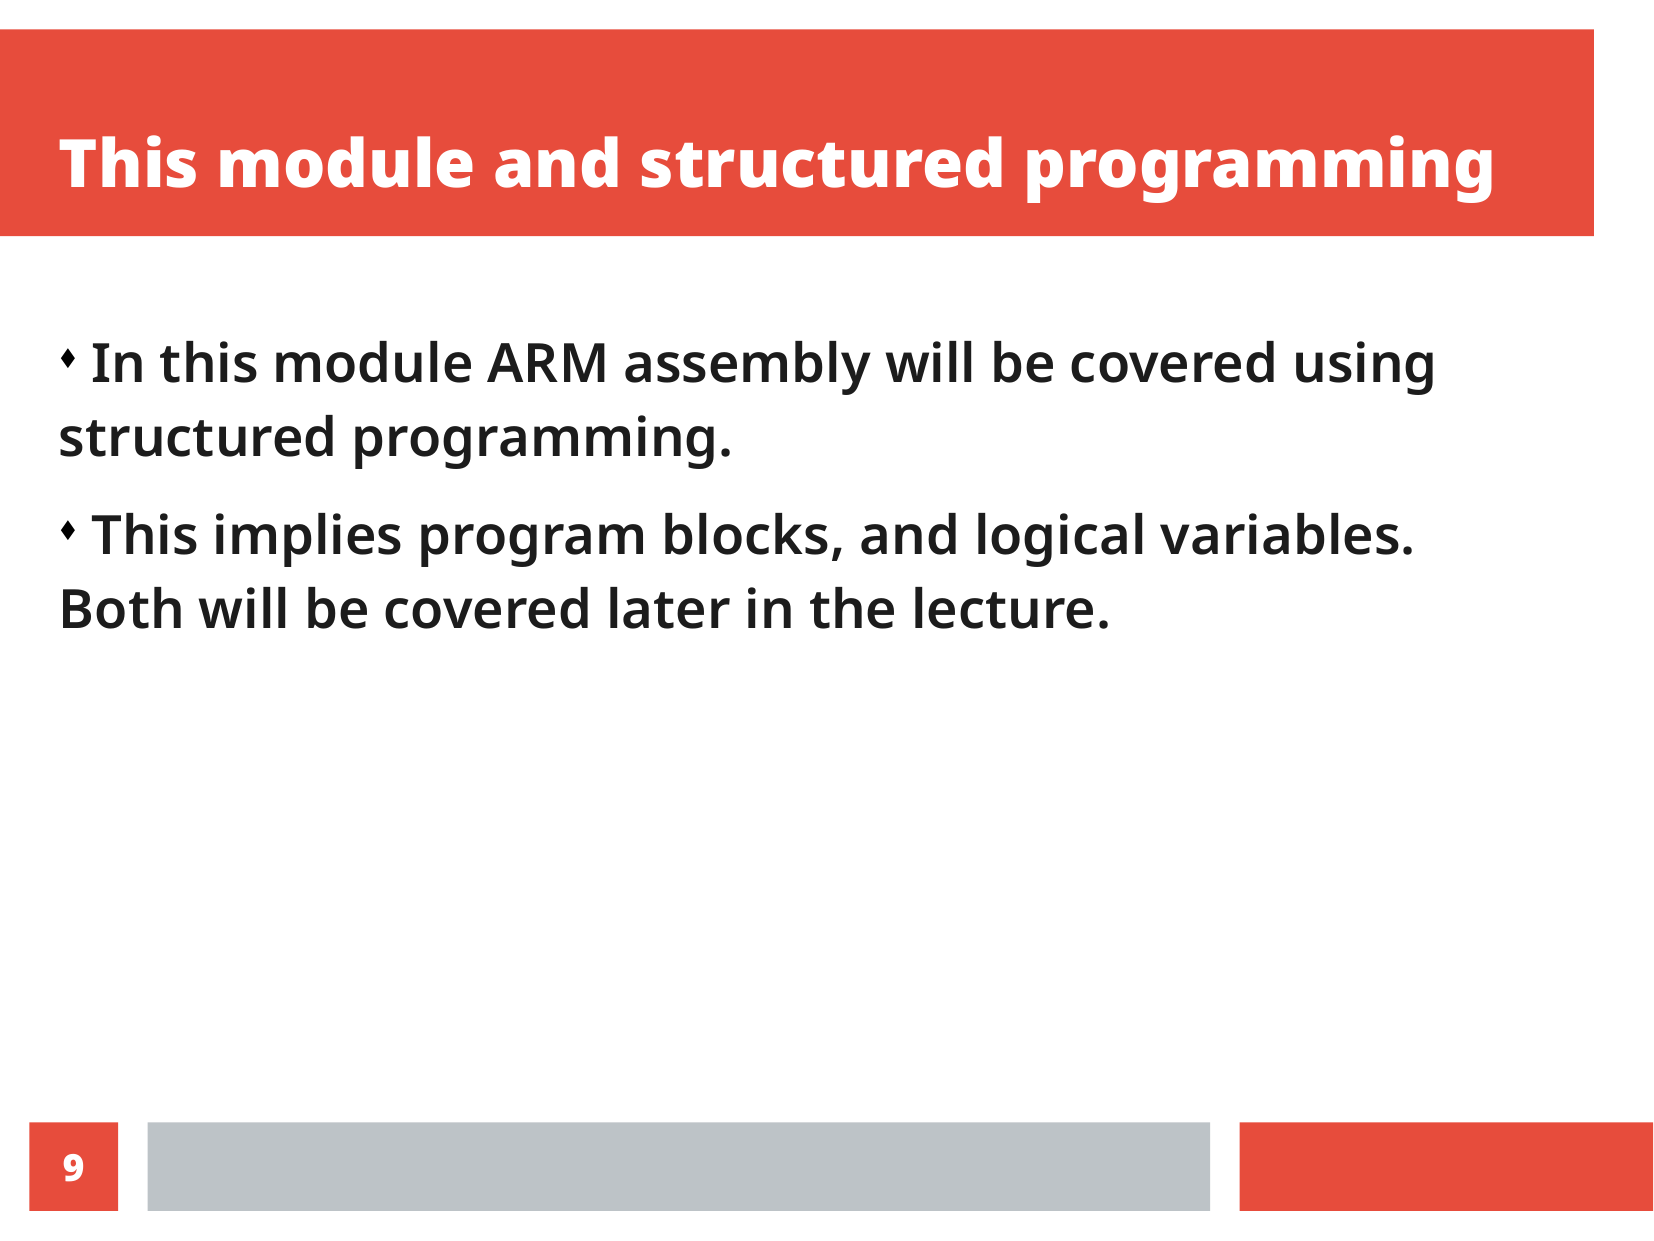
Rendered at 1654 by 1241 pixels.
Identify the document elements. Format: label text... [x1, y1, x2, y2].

title This module and structured programming [58, 59, 1594, 207]
list In this module ARM assembly will be covered using structured programming. This implies program blocks, and logical variables. Both will be covered later in the lecture. [58, 324, 1565, 1093]
